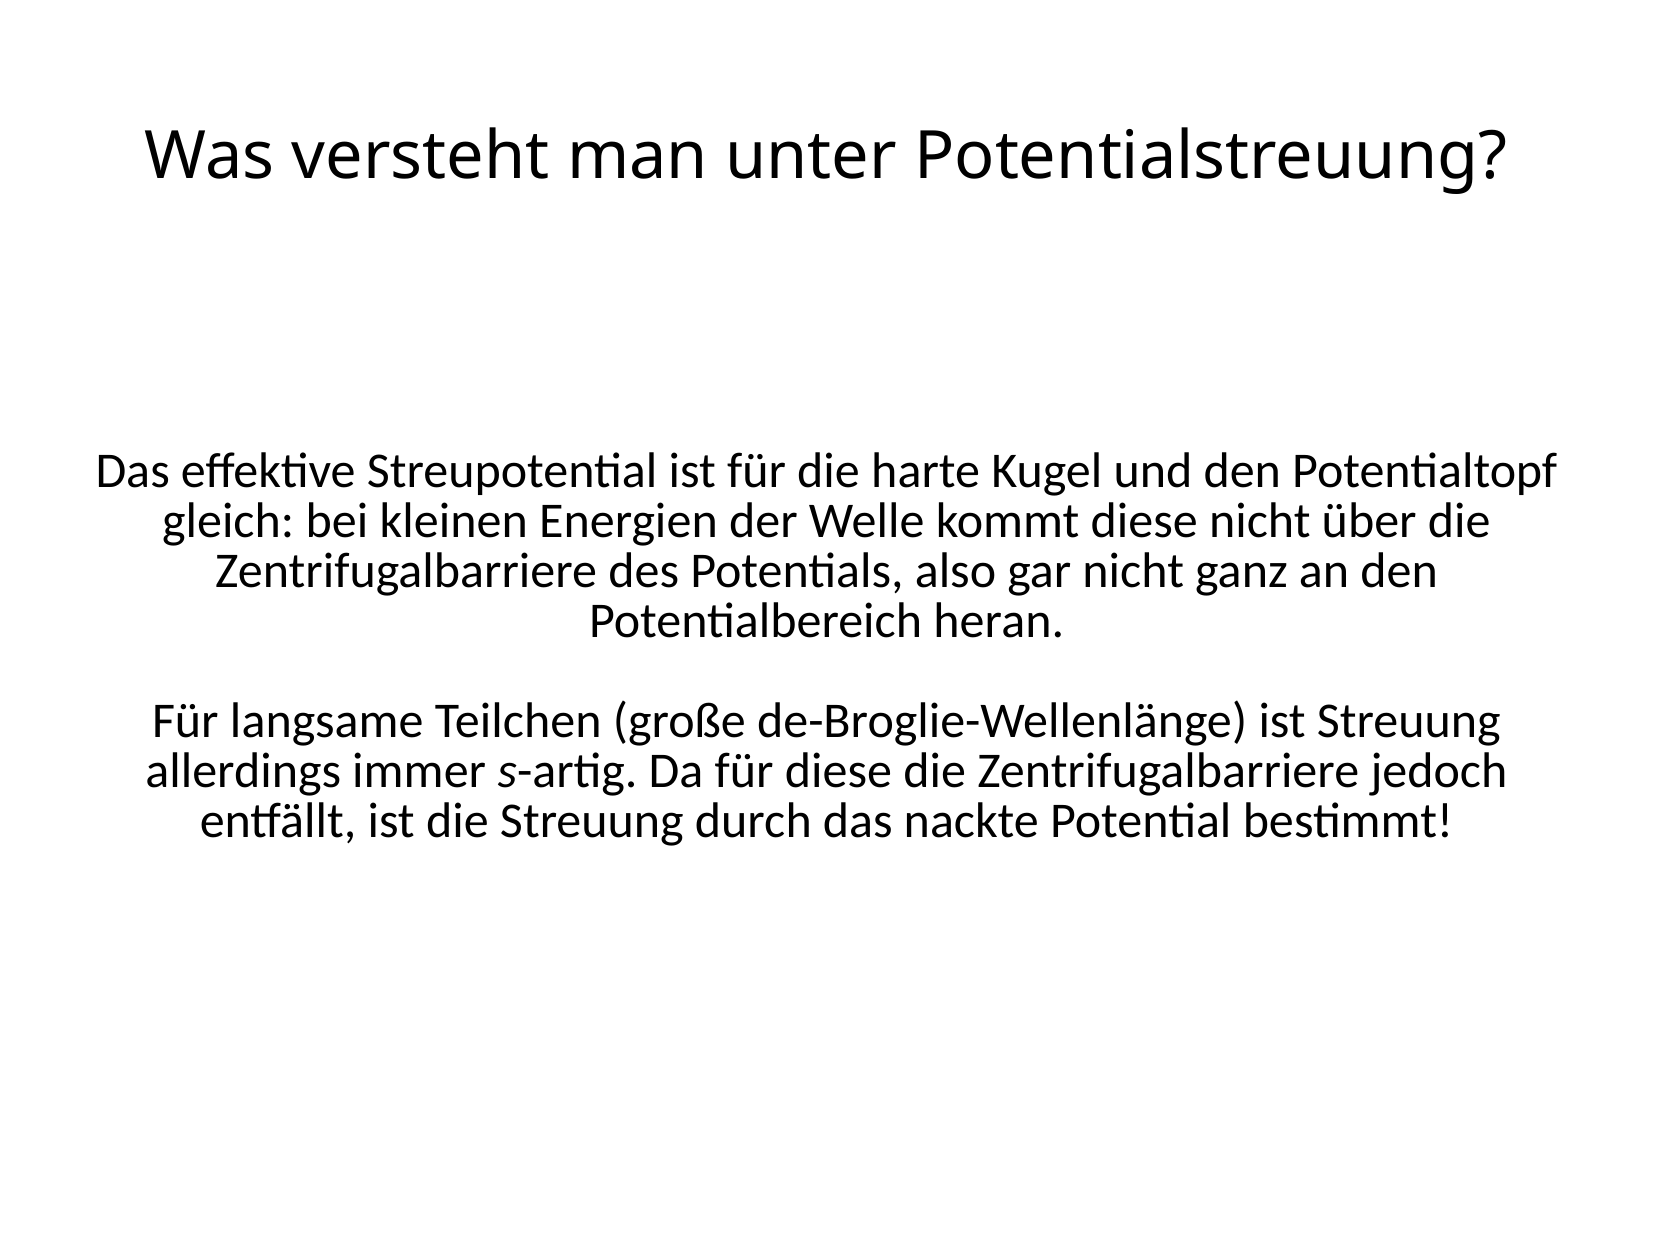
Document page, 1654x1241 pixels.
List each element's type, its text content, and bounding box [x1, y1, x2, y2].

title Was versteht man unter Potentialstreuung? [82, 49, 1571, 257]
subtitle Das effektive Streupotential ist für die harte Kugel und den Potentialtopf gleich: bei kleinen Energien der Welle kommt diese nicht über die Zentrifugalbarriere des Potentials, also gar nicht ganz an den Potentialbereich heran. Für langsame Teilchen (große de-Broglie-Wellenlänge) ist Streuung allerdings immer s-artig. Da für diese die Zentrifugalbarriere jedoch entfällt, ist die Streuung durch das nackte Potential bestimmt! [82, 290, 1571, 1010]
